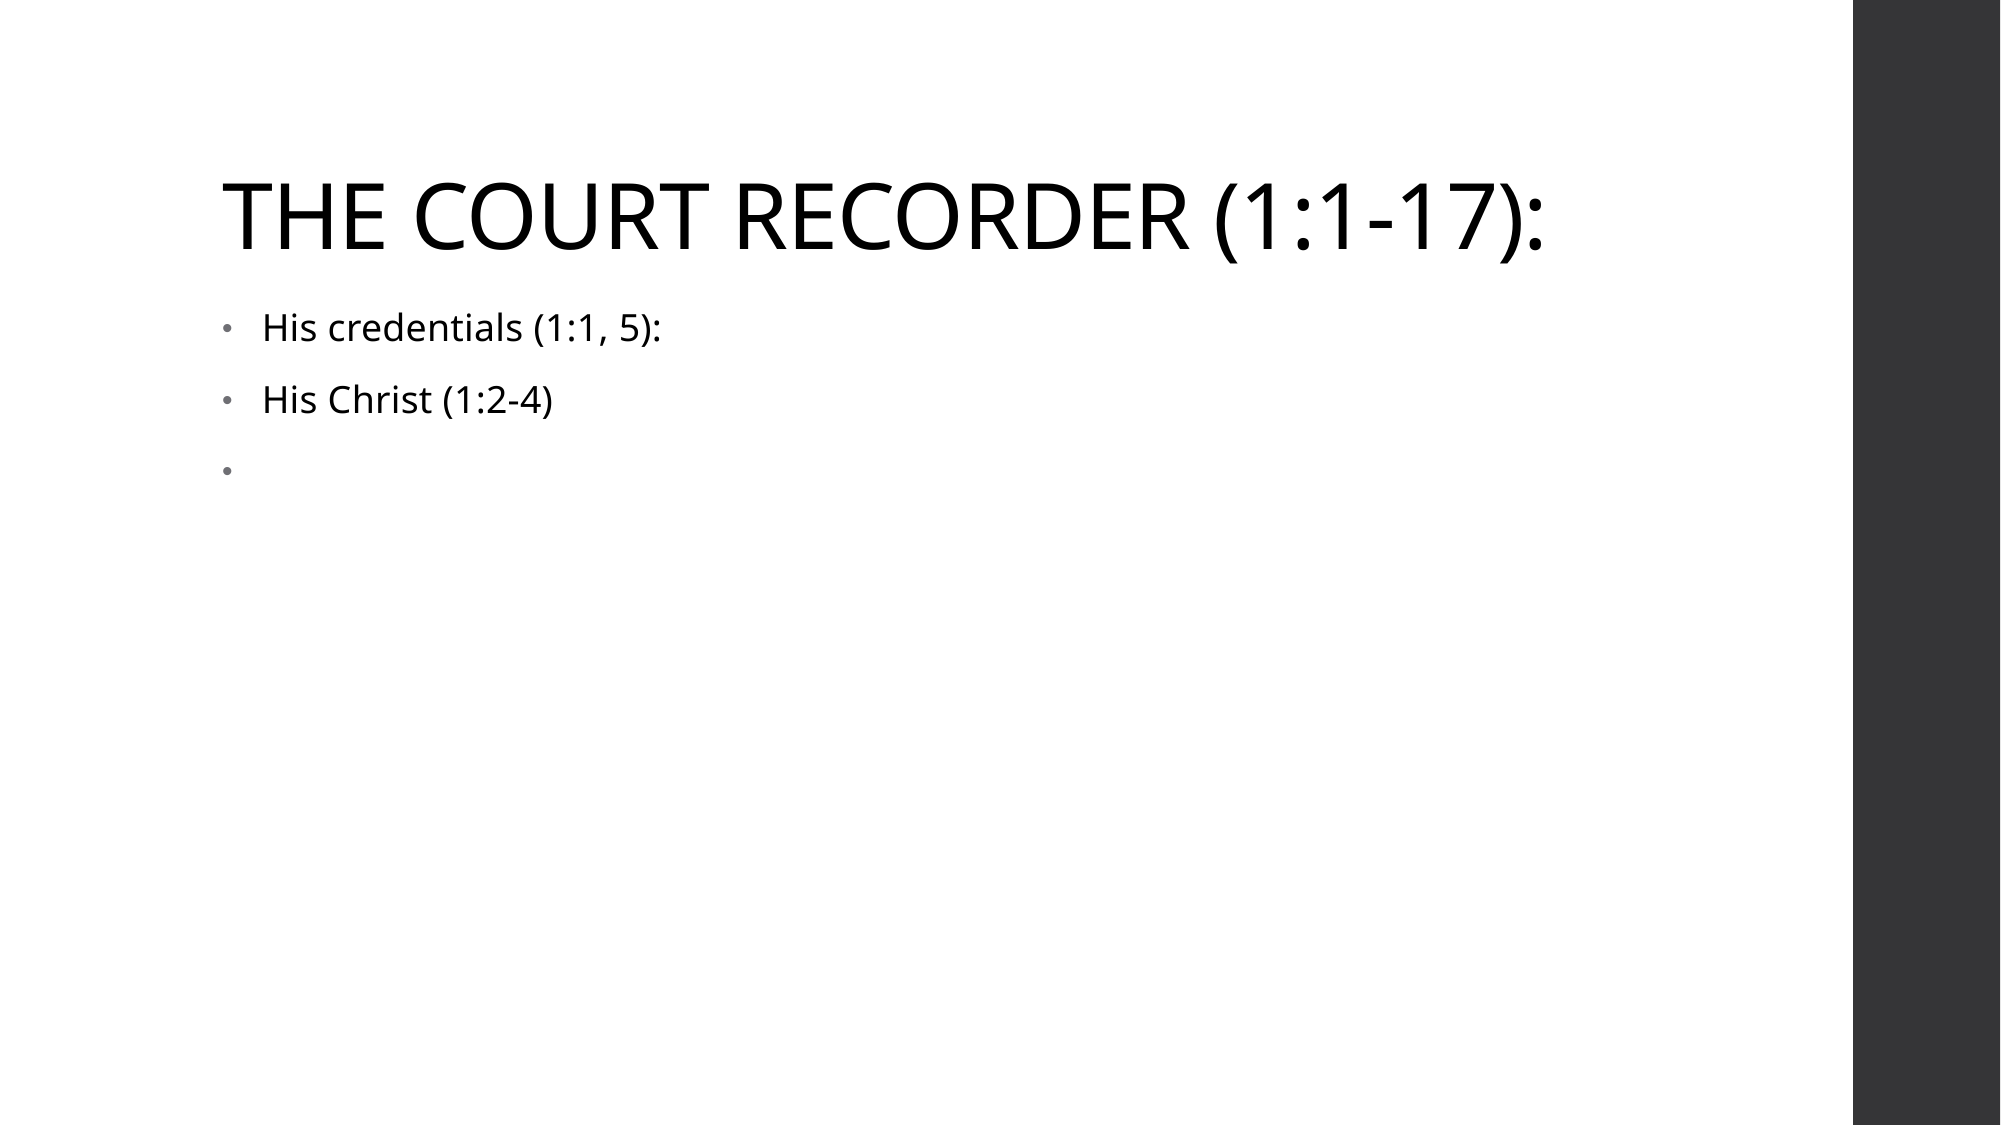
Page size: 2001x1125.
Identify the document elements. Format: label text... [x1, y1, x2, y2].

title THE COURT RECORDER (1:1-17): [206, 60, 1797, 278]
list His credentials (1:1, 5): His Christ (1:2-4) [206, 299, 1617, 1014]
